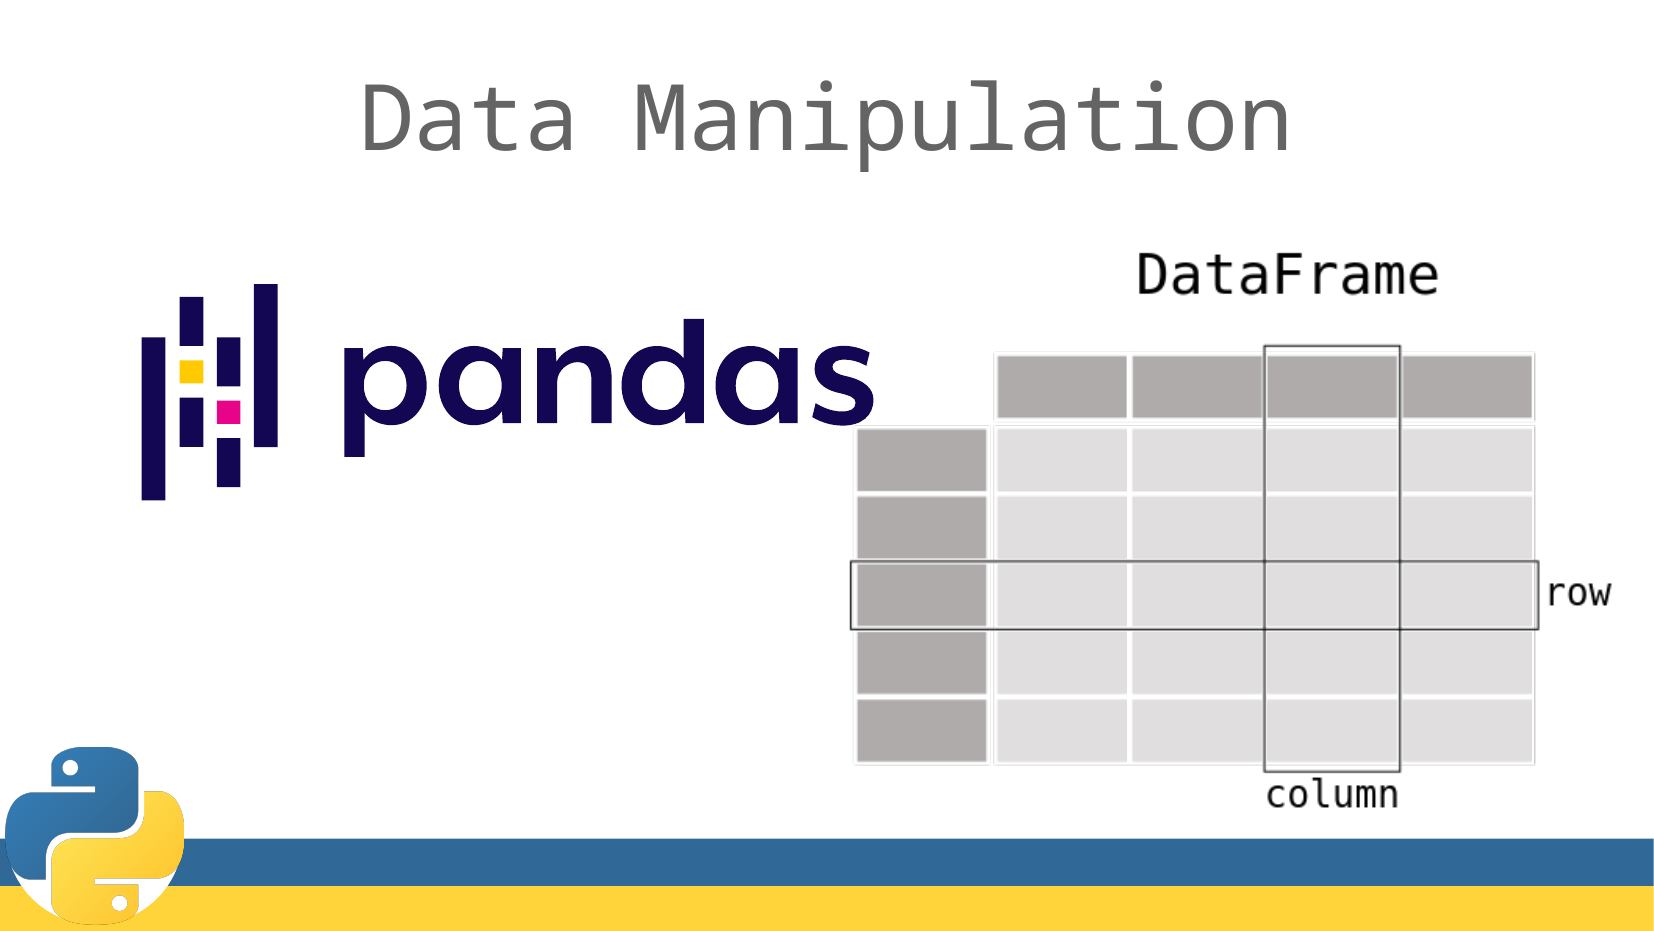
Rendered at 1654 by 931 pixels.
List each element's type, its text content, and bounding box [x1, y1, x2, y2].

picture [5, 747, 184, 925]
title Data Manipulation [82, 37, 1571, 193]
picture [105, 222, 1654, 839]
